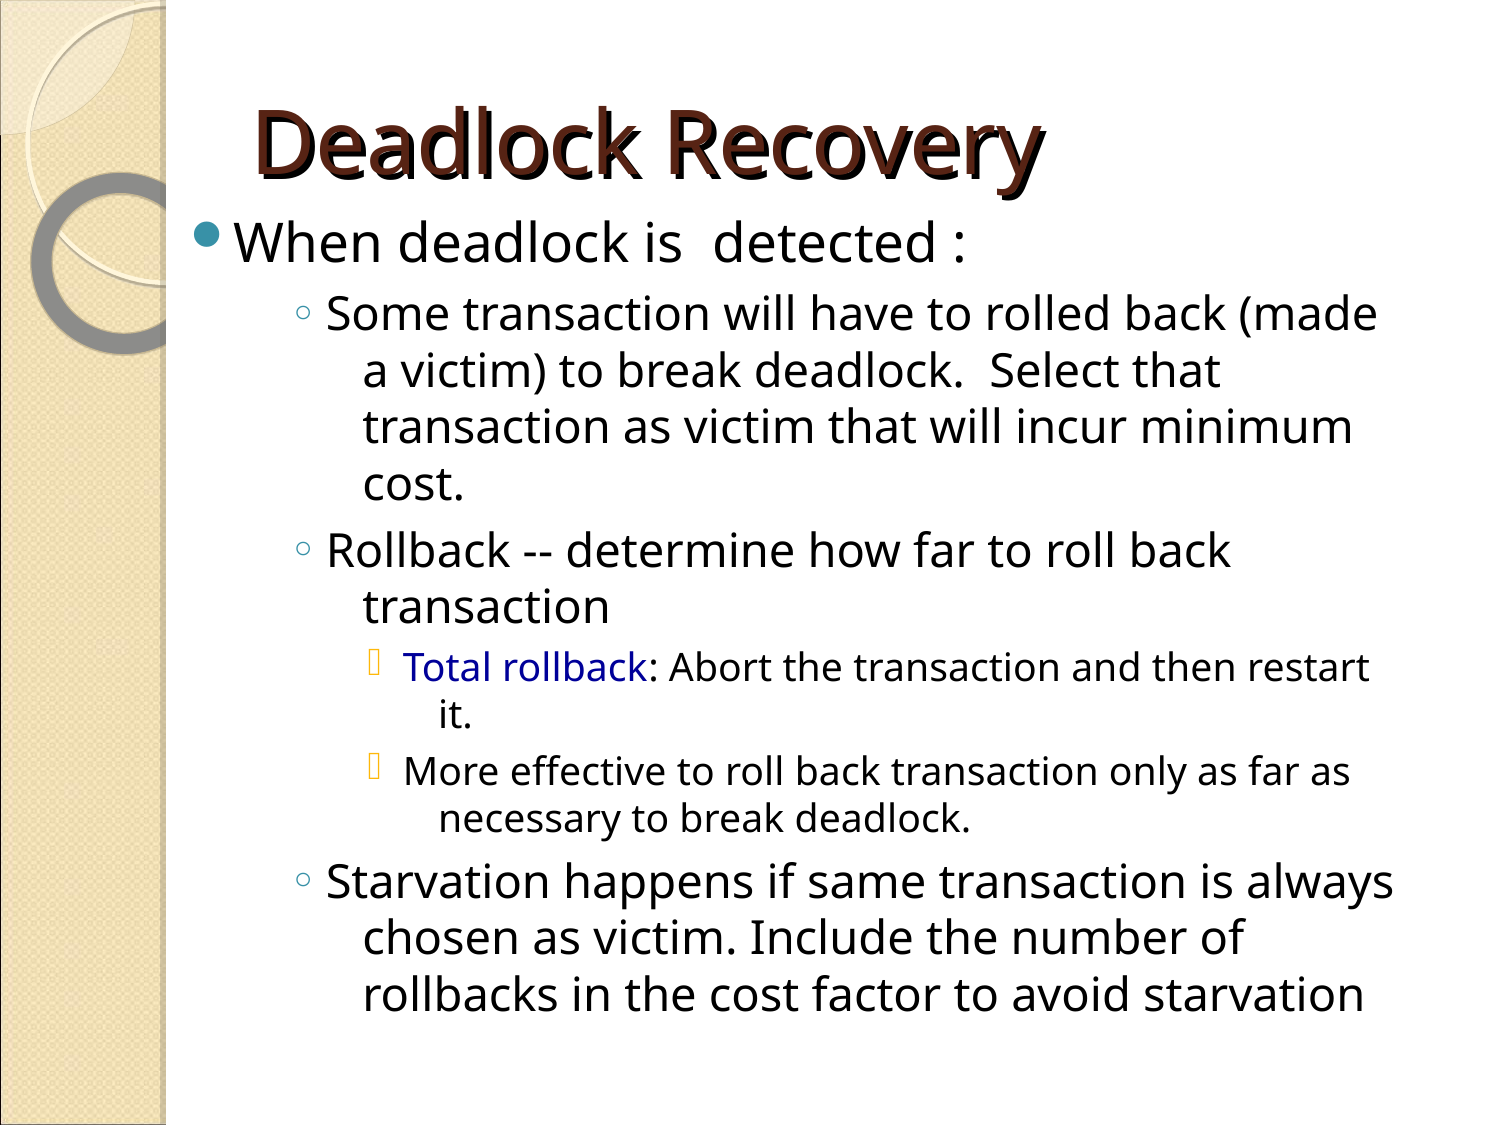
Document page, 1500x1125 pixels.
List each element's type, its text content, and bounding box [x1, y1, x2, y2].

title Deadlock Recovery [235, 45, 1466, 233]
list When deadlock is detected : Some transaction will have to rolled back (made a victim) to break deadlock. Select that transaction as victim that will incur minimum cost. Rollback -- determine how far to roll back transaction Total rollback: Abort the transaction and then restart it. More effective to roll back transaction only as far as necessary to break deadlock. Starvation happens if same transaction is always chosen as victim. Include the number of rollbacks in the cost factor to avoid starvation [150, 200, 1429, 1034]
